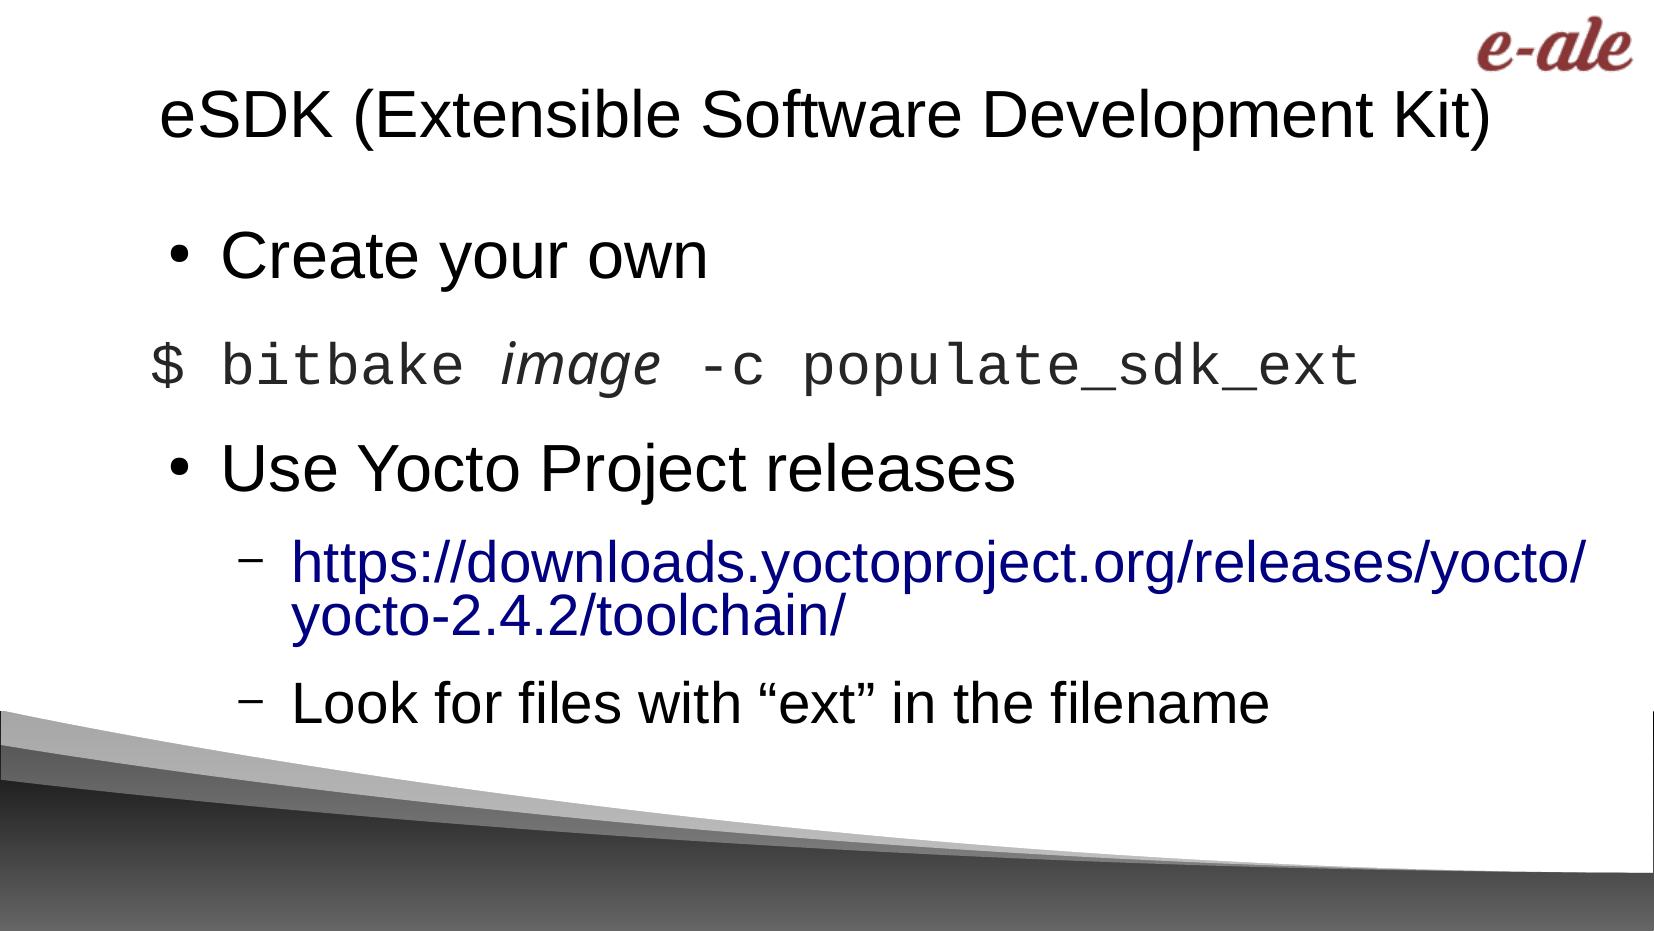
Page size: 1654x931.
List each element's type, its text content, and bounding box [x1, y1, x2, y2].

list Create your own $ bitbake image -c populate_sdk_ext Use Yocto Project releases https://downloads.yoctoproject.org/releases/yocto/yocto-2.4.2/toolchain/ Look for files with “ext” in the filename [150, 217, 1591, 757]
title eSDK (Extensible Software Development Kit) [82, 37, 1571, 193]
picture [1475, 15, 1636, 74]
